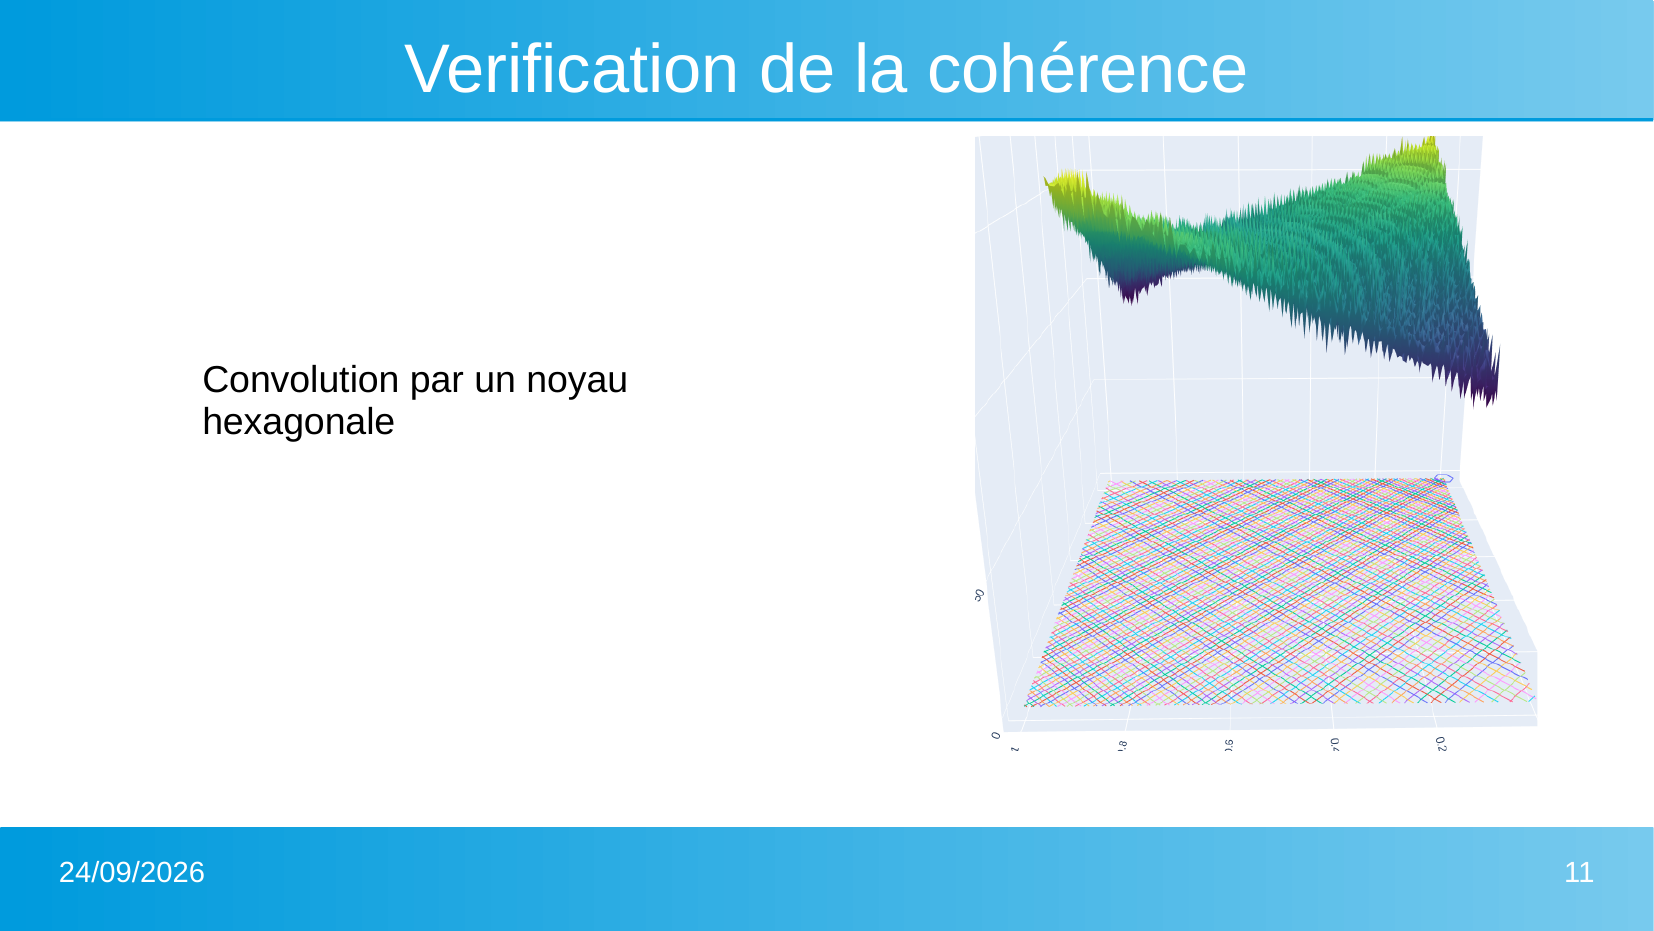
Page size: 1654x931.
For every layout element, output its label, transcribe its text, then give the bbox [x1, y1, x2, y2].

title Verification de la cohérence [59, 29, 1595, 108]
picture [975, 136, 1538, 826]
text_box Convolution par un noyau hexagonale [187, 351, 751, 451]
